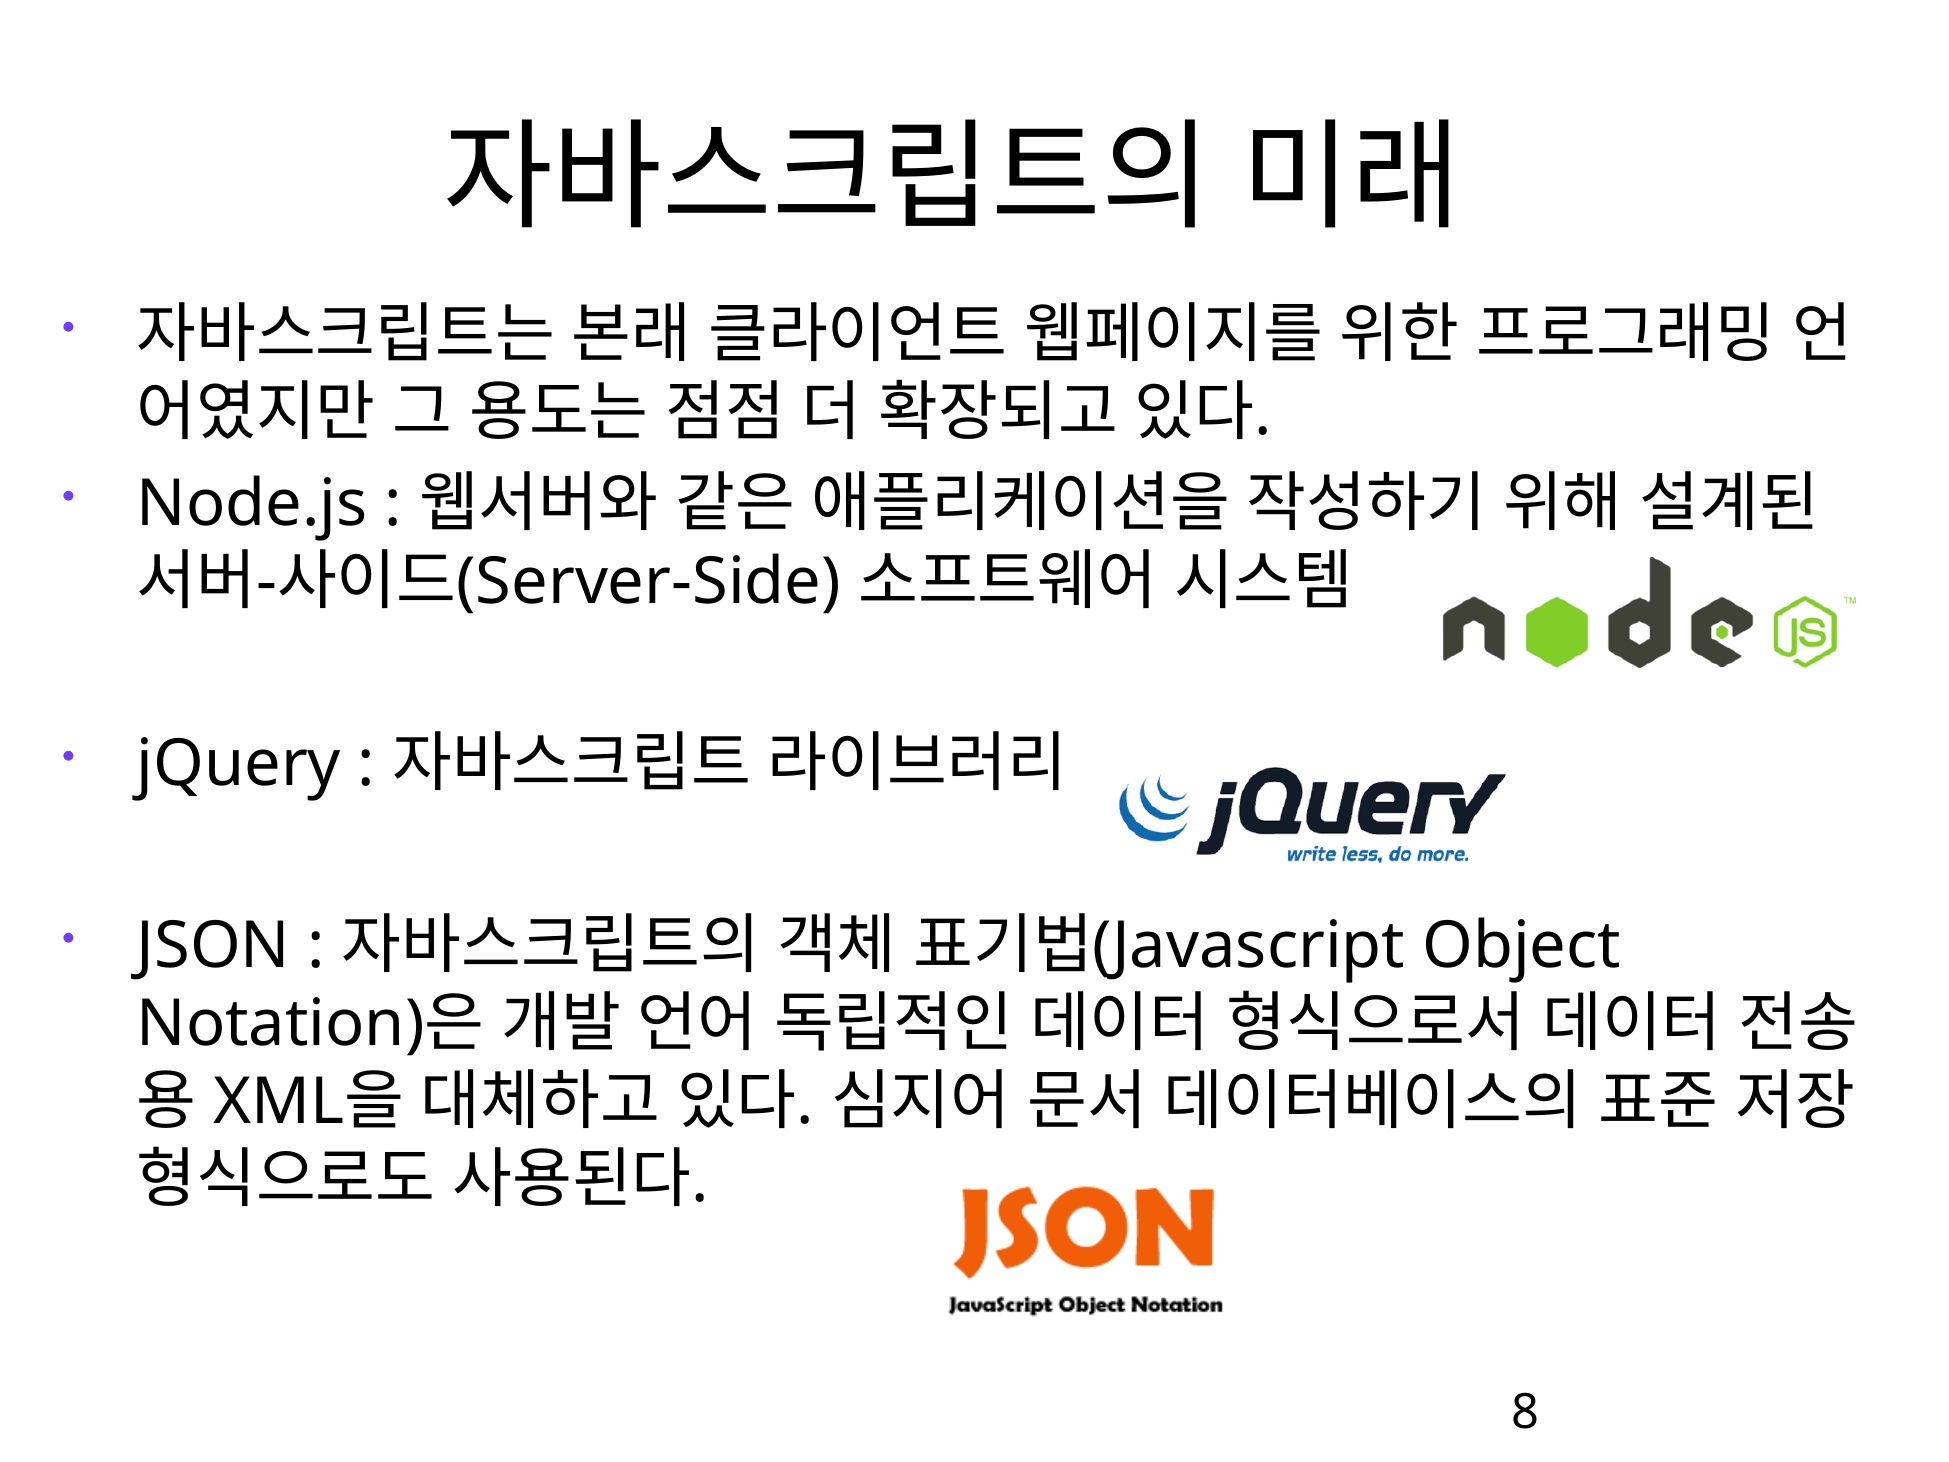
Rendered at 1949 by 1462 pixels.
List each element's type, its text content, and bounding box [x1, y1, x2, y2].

list 자바스크립트는 본래 클라이언트 웹페이지를 위한 프로그래밍 언어였지만 그 용도는 점점 더 확장되고 있다. Node.js : 웹서버와 같은 애플리케이션을 작성하기 위해 설계된 서버-사이드(Server-Side) 소프트웨어 시스템 jQuery : 자바스크립트 라이브러리 JSON : 자바스크립트의 객체 표기법(Javascript Object Notation)은 개발 언어 독립적인 데이터 형식으로서 데이터 전송용 XML을 대체하고 있다. 심지어 문서 데이터베이스의 표준 저장 형식으로도 사용된다. [48, 284, 1897, 1343]
slide_number <숫자> [1496, 1372, 1899, 1462]
picture [932, 1159, 1247, 1343]
title 자바스크립트의 미래 [156, 92, 1749, 255]
picture [1087, 504, 1862, 927]
